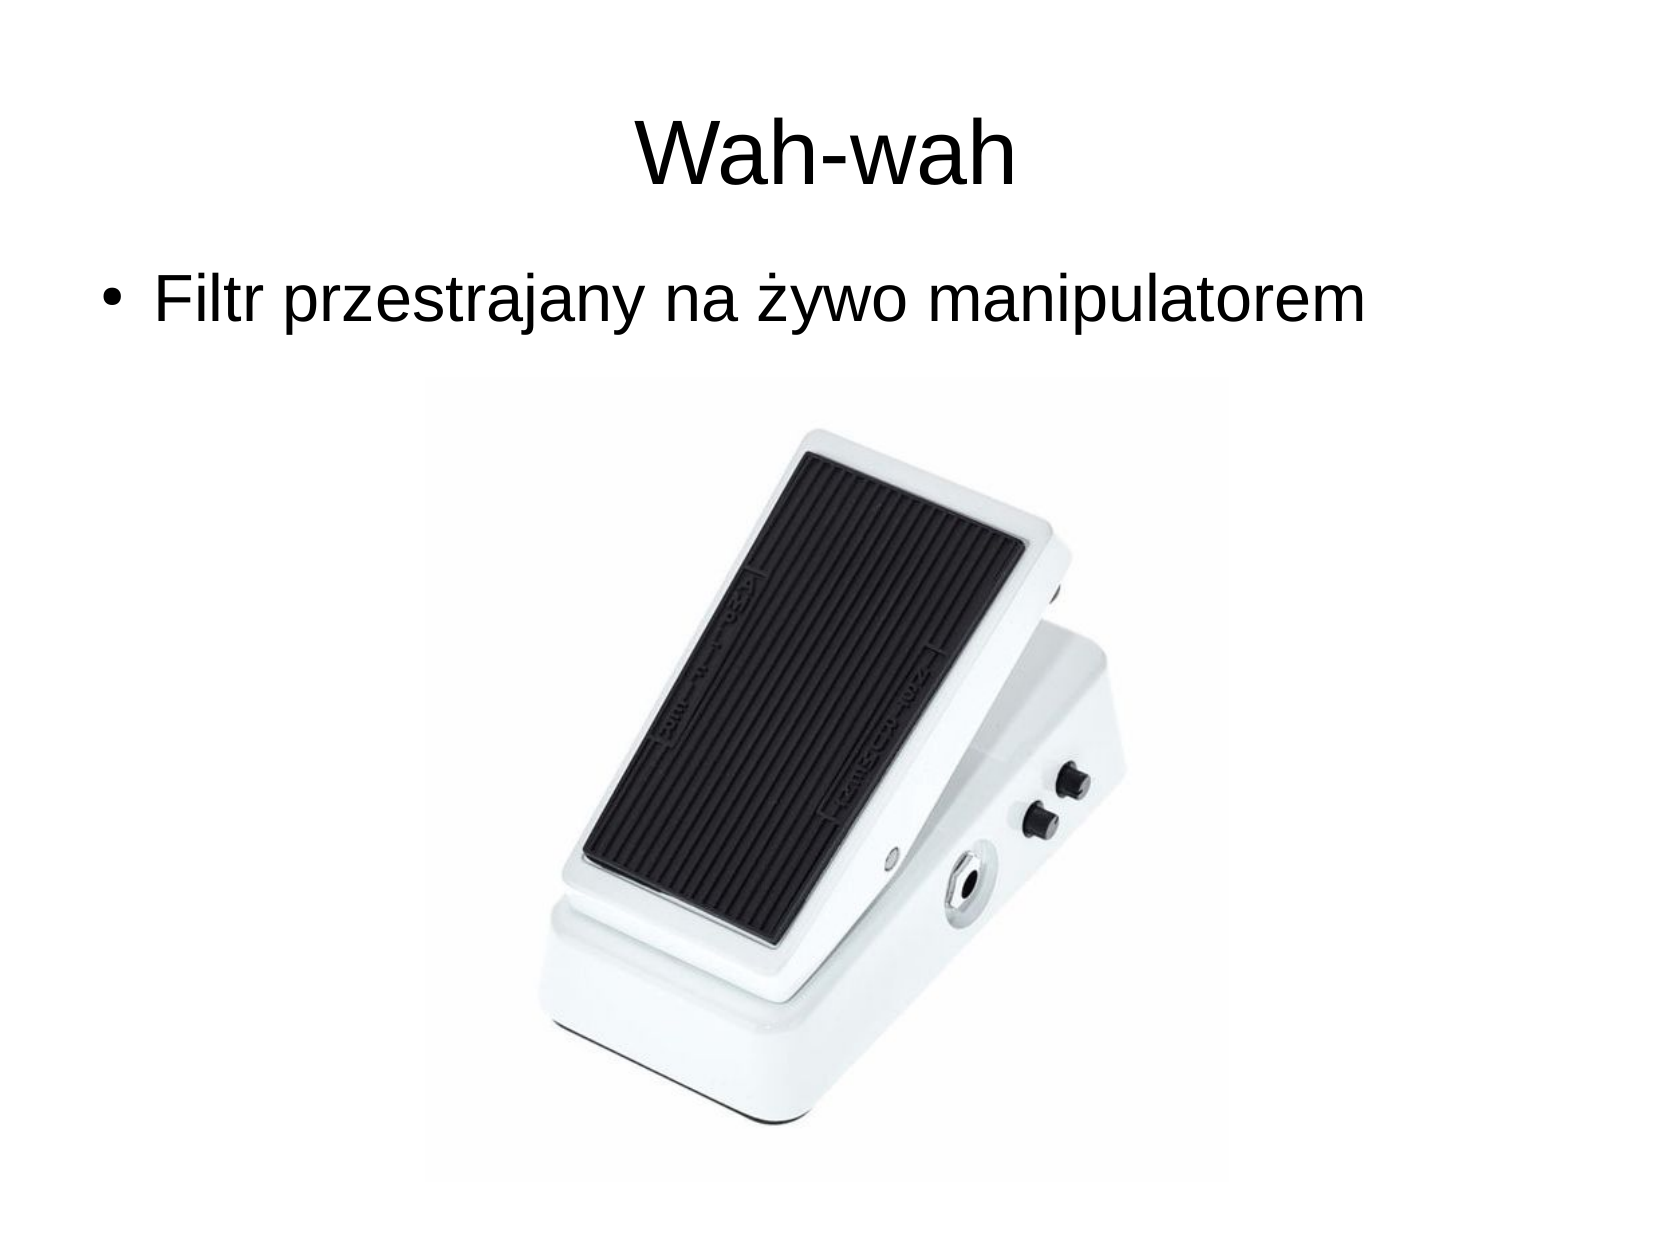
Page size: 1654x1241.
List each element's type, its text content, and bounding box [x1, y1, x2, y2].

picture [425, 980, 1229, 1182]
list Filtr przestrajany na żywo manipulatorem [82, 260, 1571, 980]
title Wah-wah [82, 49, 1571, 257]
